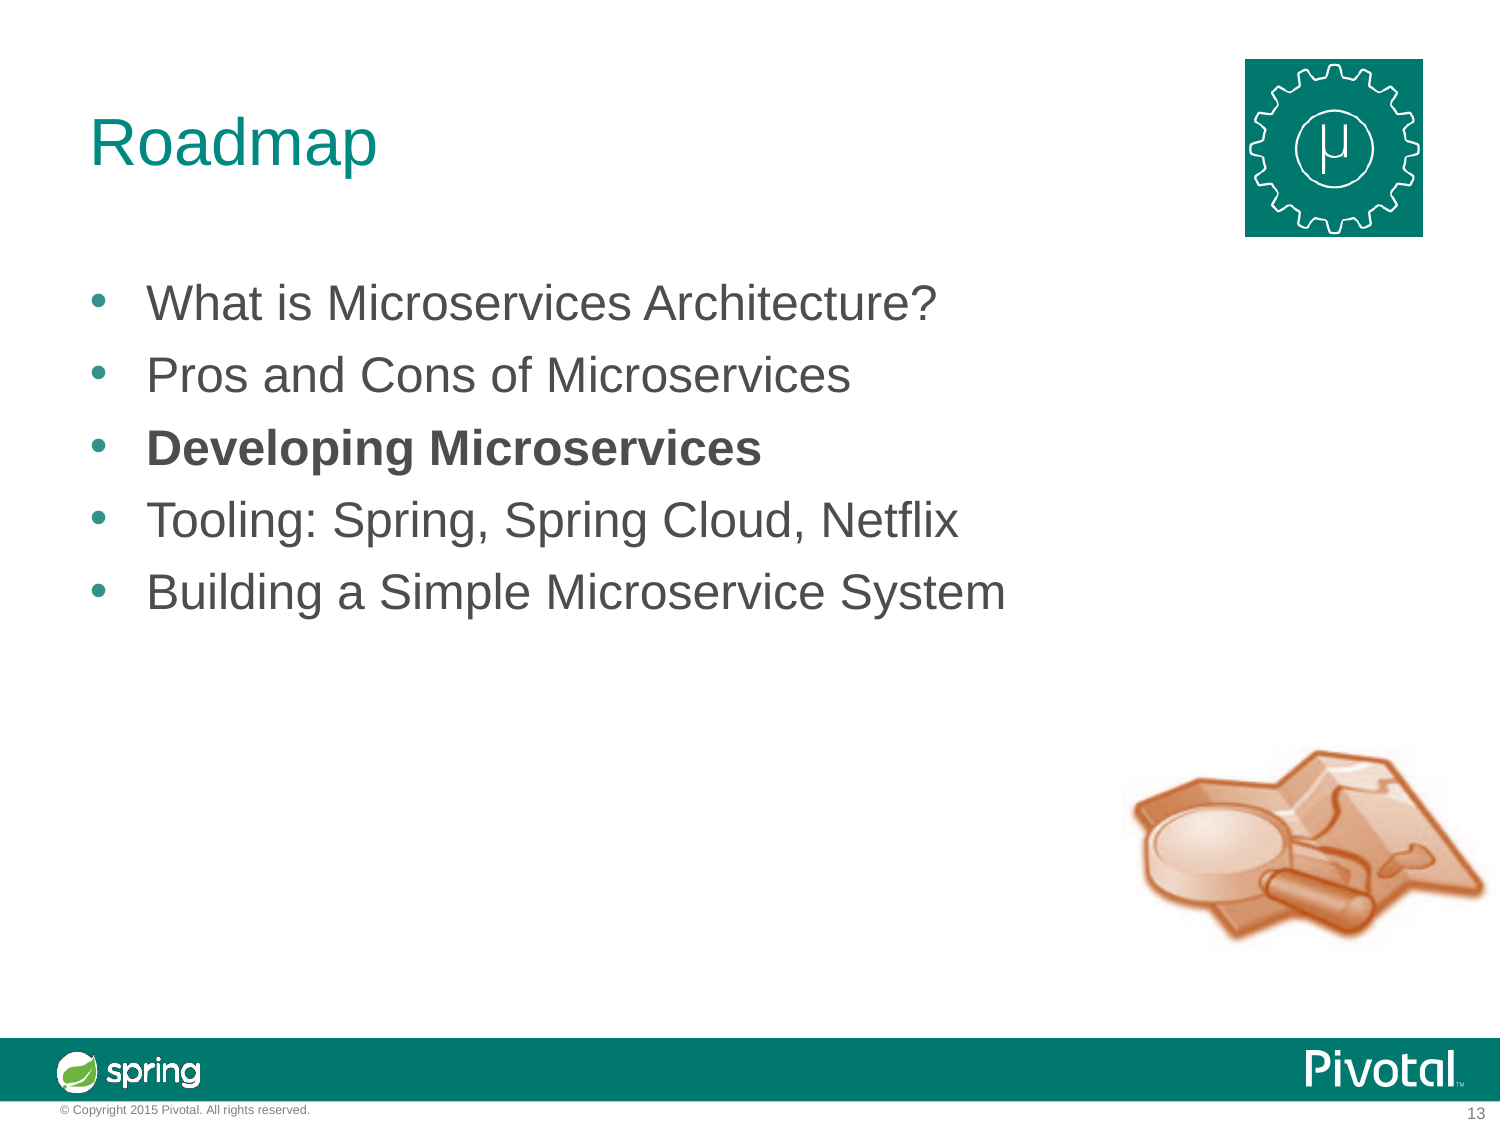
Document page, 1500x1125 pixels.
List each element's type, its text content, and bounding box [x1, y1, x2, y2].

picture [1245, 59, 1423, 237]
title Roadmap [75, 45, 1426, 233]
picture [32, 1041, 210, 1103]
picture [1122, 659, 1498, 1035]
list What is Microservices Architecture? Pros and Cons of Microservices Developing Microservices Tooling: Spring, Spring Cloud, Netflix Building a Simple Microservice System [75, 262, 1426, 1005]
picture [1306, 1050, 1464, 1087]
